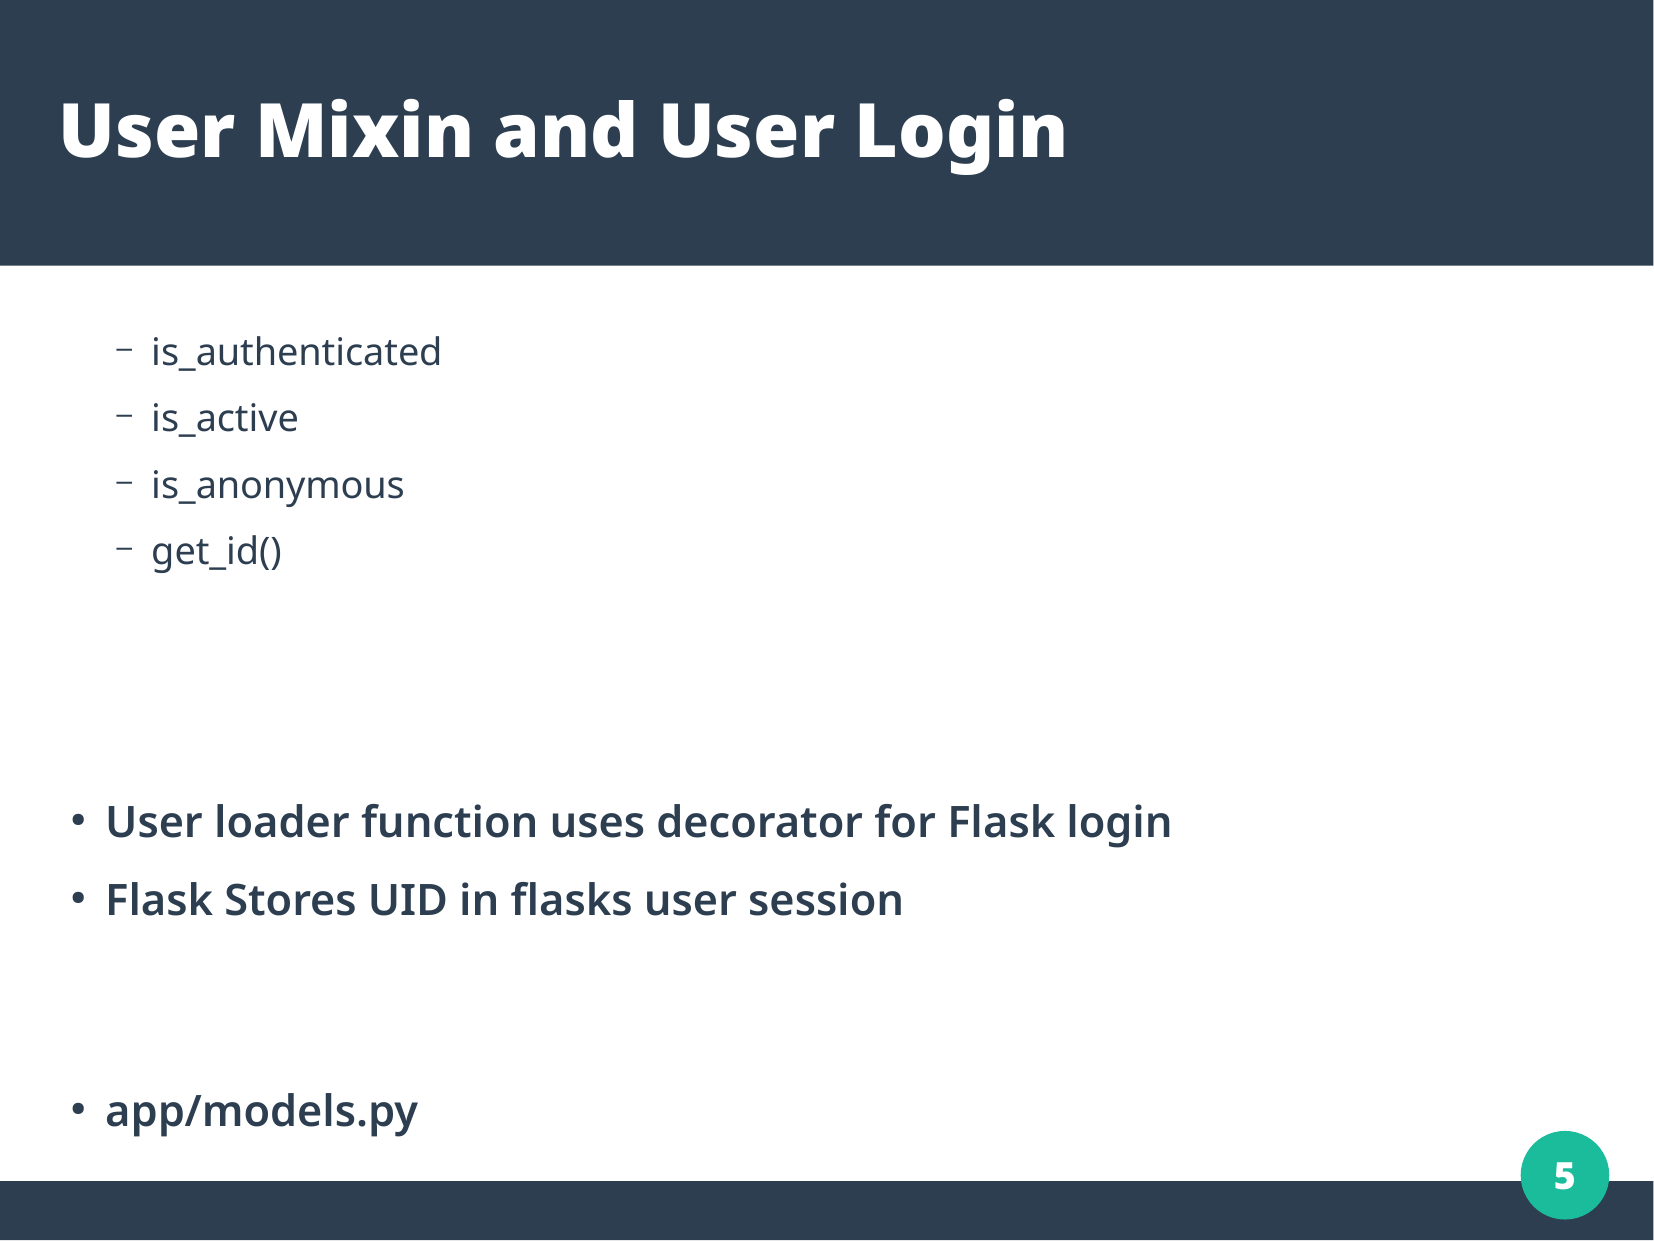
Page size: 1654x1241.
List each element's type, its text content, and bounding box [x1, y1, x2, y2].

title User Mixin and User Login [59, 49, 1595, 207]
list is_authenticated is_active is_anonymous get_id() User loader function uses decorator for Flask login Flask Stores UID in flasks user session app/models.py [59, 324, 1595, 1152]
